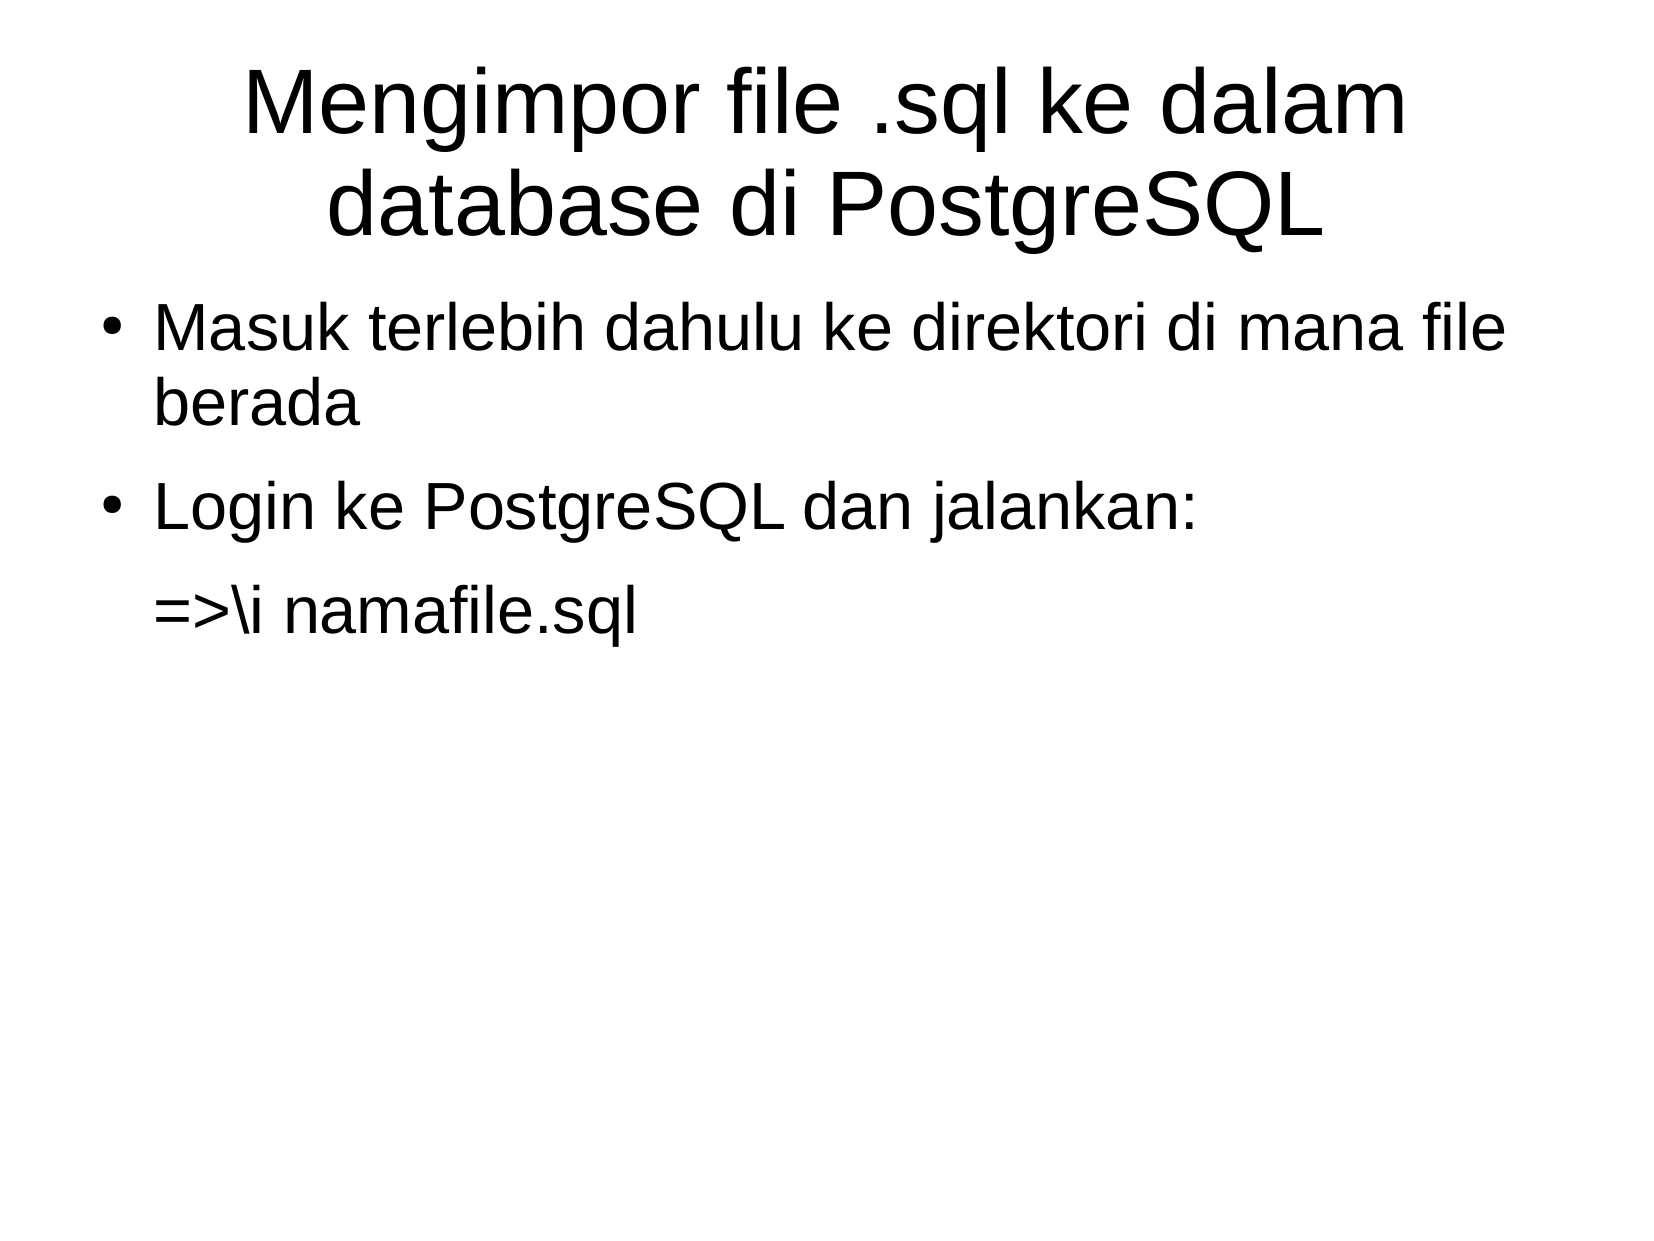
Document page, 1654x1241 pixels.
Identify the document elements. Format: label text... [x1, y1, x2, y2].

title Mengimpor file .sql ke dalam database di PostgreSQL [82, 49, 1571, 257]
list Masuk terlebih dahulu ke direktori di mana file berada Login ke PostgreSQL dan jalankan: =>\i namafile.sql [82, 290, 1571, 1010]
